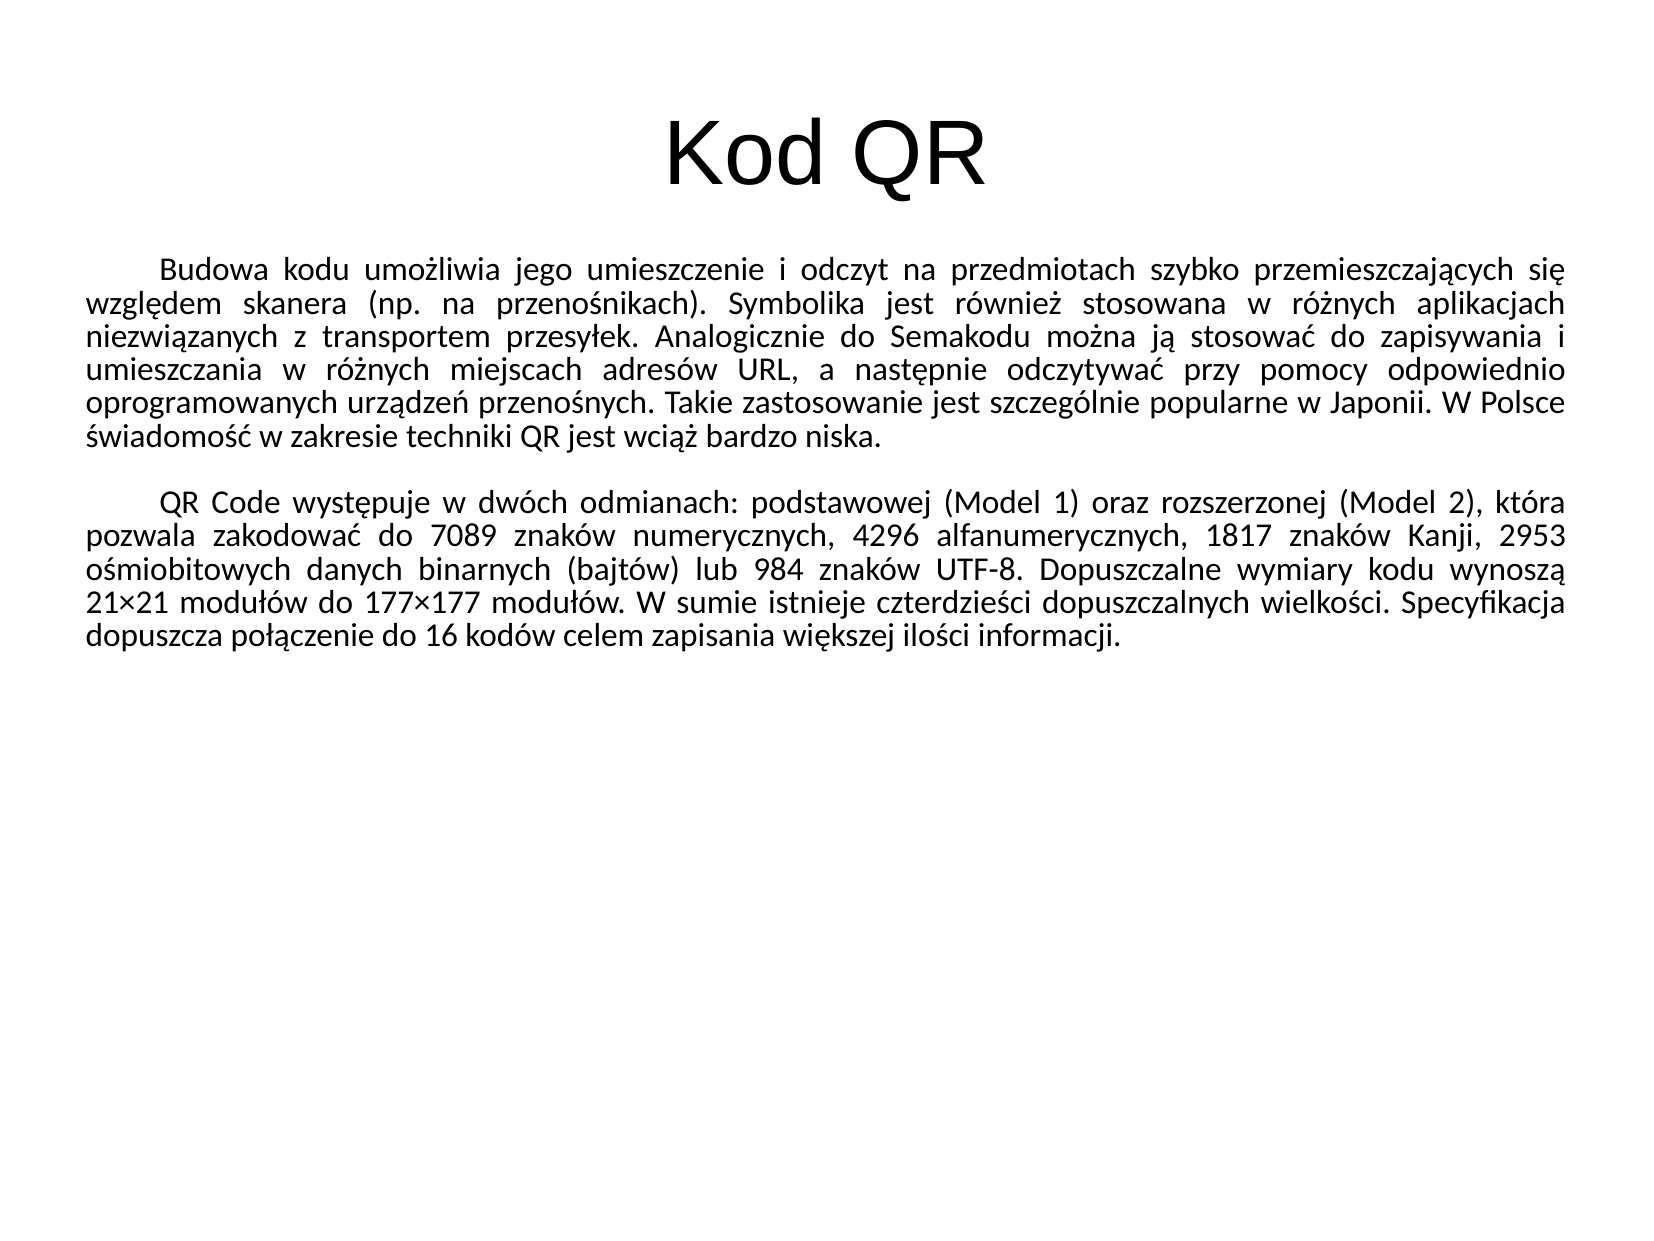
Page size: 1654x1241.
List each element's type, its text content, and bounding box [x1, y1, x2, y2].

title Kod QR [82, 49, 1571, 248]
text_box Budowa kodu umożliwia jego umieszczenie i odczyt na przedmiotach szybko przemieszczających się względem skanera (np. na przenośnikach). Symbolika jest również stosowana w różnych aplikacjach niezwiązanych z transportem przesyłek. Analogicznie do Semakodu można ją stosować do zapisywania i umieszczania w różnych miejscach adresów URL, a następnie odczytywać przy pomocy odpowiednio oprogramowanych urządzeń przenośnych. Takie zastosowanie jest szczególnie popularne w Japonii. W Polsce świadomość w zakresie techniki QR jest wciąż bardzo niska. QR Code występuje w dwóch odmianach: podstawowej (Model 1) oraz rozszerzonej (Model 2), która pozwala zakodować do 7089 znaków numerycznych, 4296 alfanumerycznych, 1817 znaków Kanji, 2953 ośmiobitowych danych binarnych (bajtów) lub 984 znaków UTF-8. Dopuszczalne wymiary kodu wynoszą 21×21 modułów do 177×177 modułów. W sumie istnieje czterdzieści dopuszczalnych wielkości. Specyfikacja dopuszcza połączenie do 16 kodów celem zapisania większej ilości informacji. [70, 248, 1583, 753]
